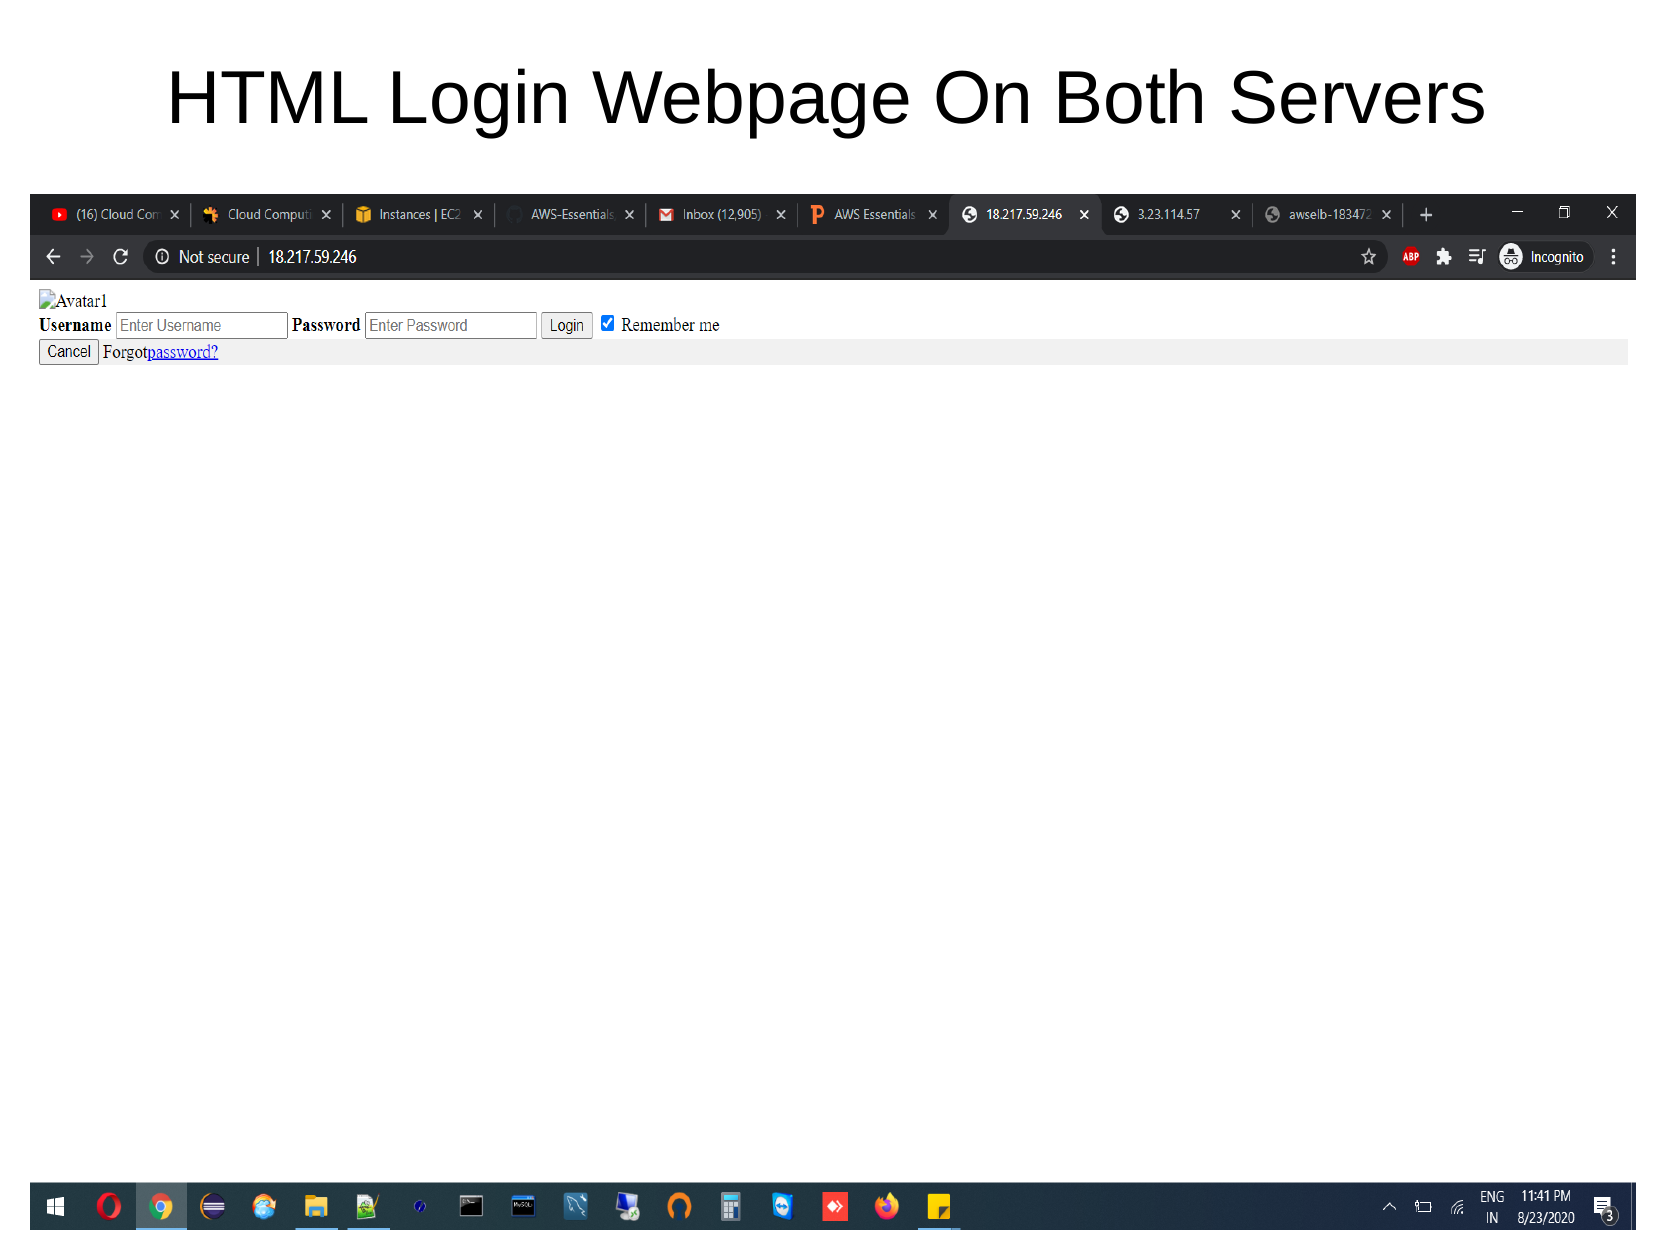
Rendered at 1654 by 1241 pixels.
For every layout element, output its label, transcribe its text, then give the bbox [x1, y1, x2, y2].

title HTML Login Webpage On Both Servers [82, 15, 1571, 181]
picture [30, 194, 1636, 1231]
